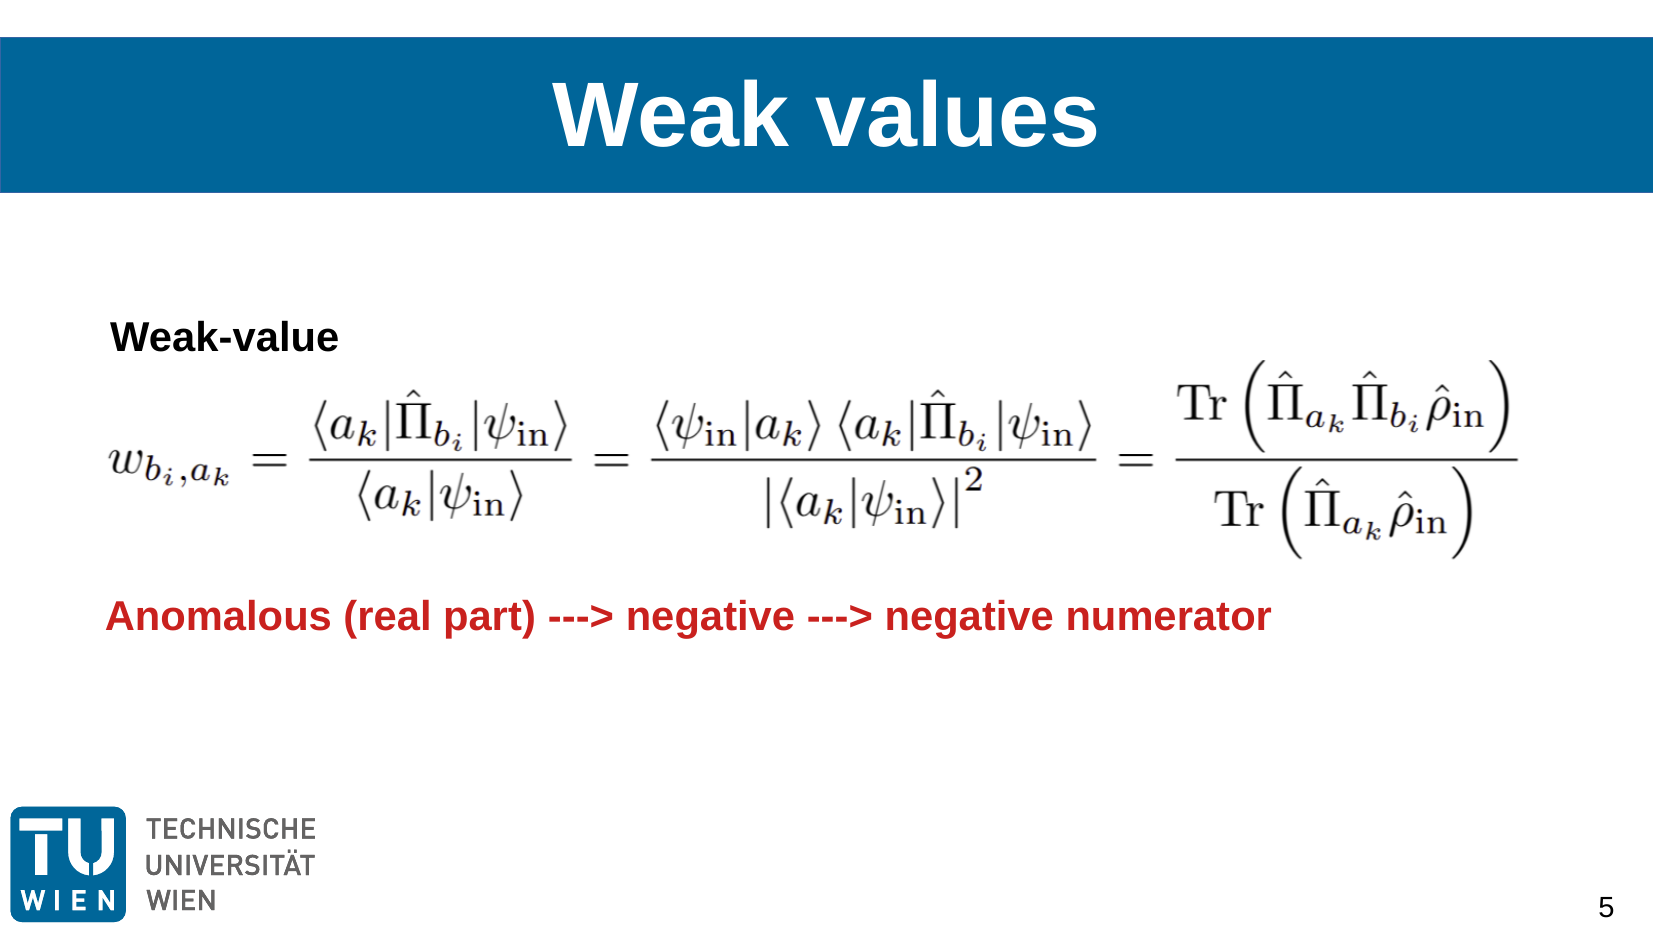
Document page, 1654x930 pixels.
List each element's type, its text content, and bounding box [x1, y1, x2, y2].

text_box Weak-value [95, 305, 355, 368]
title Weak values [0, 37, 1653, 193]
picture [75, 356, 1530, 574]
text_box Anomalous (real part) ---> negative ---> negative numerator [90, 585, 1288, 647]
